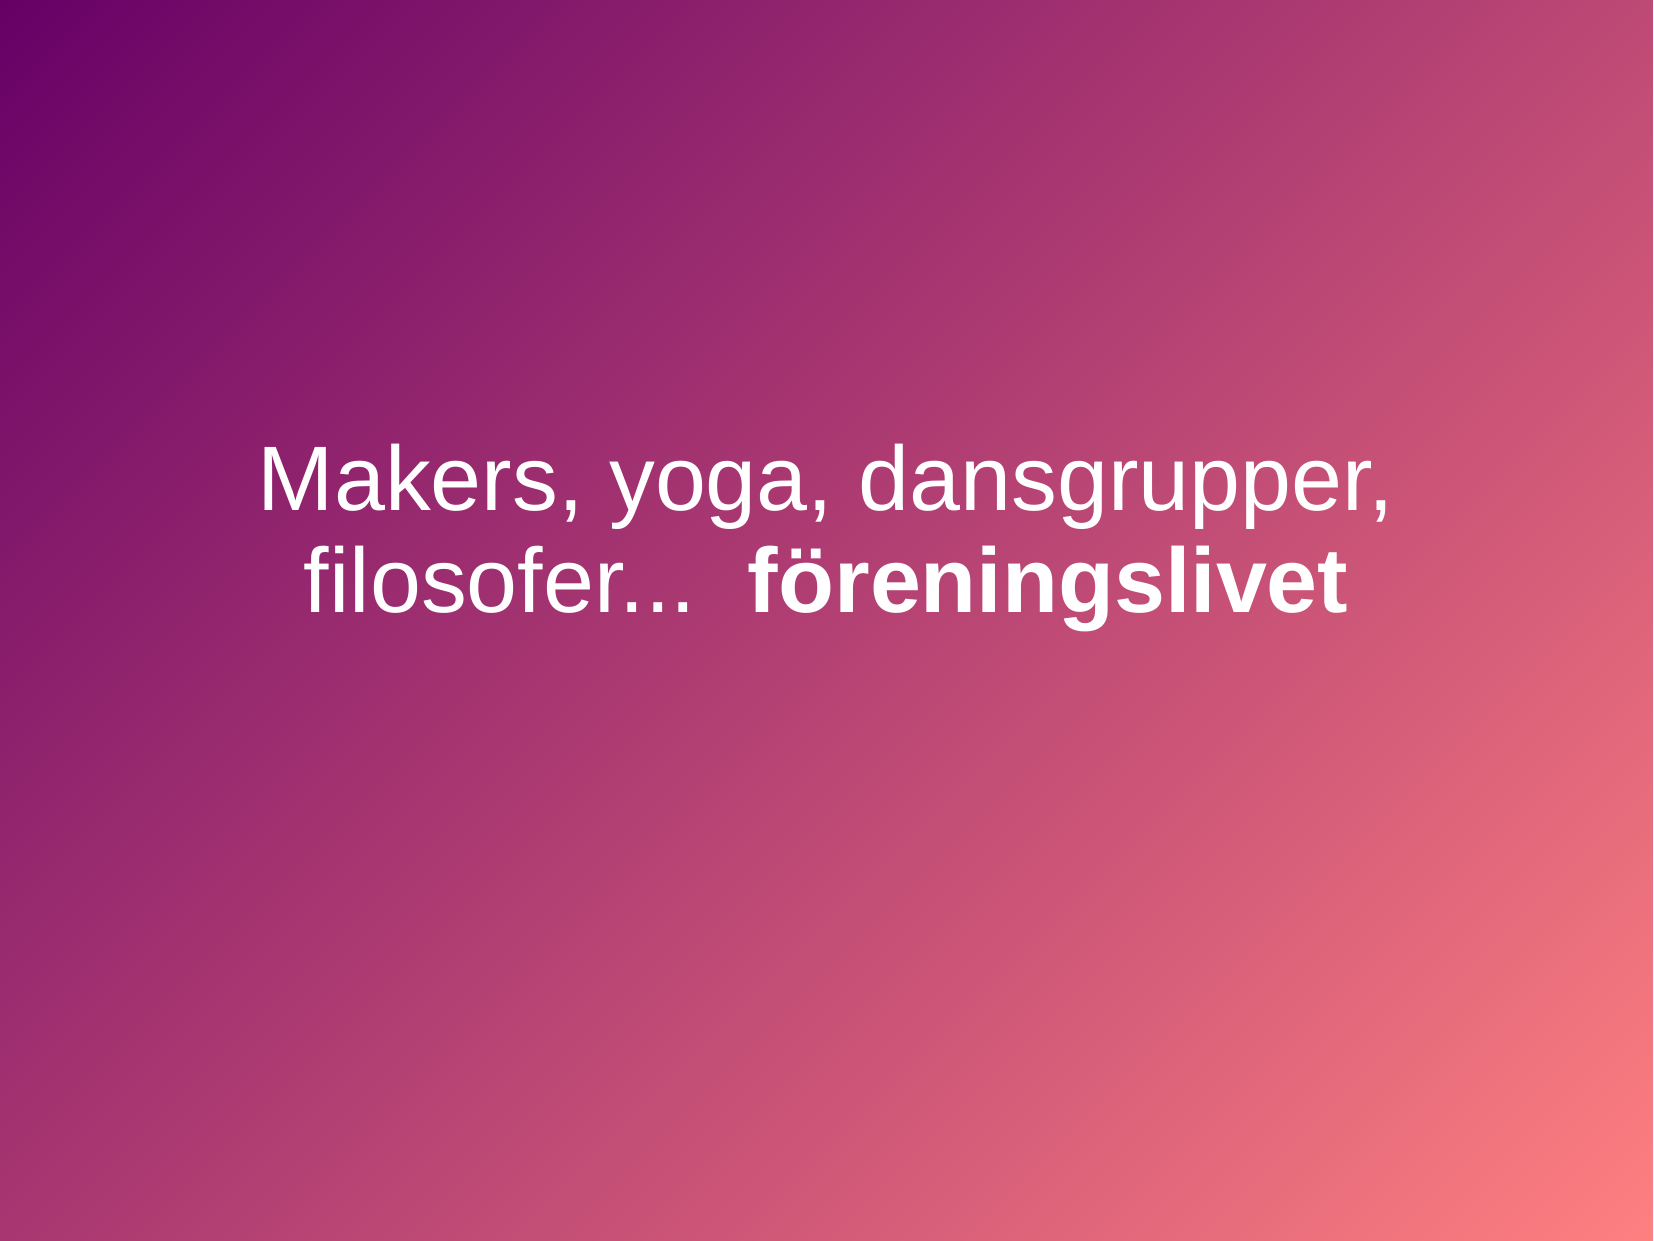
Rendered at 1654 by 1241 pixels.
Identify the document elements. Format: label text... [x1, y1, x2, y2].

subtitle Makers, yoga, dansgrupper, filosofer... föreningslivet [82, 49, 1571, 1010]
